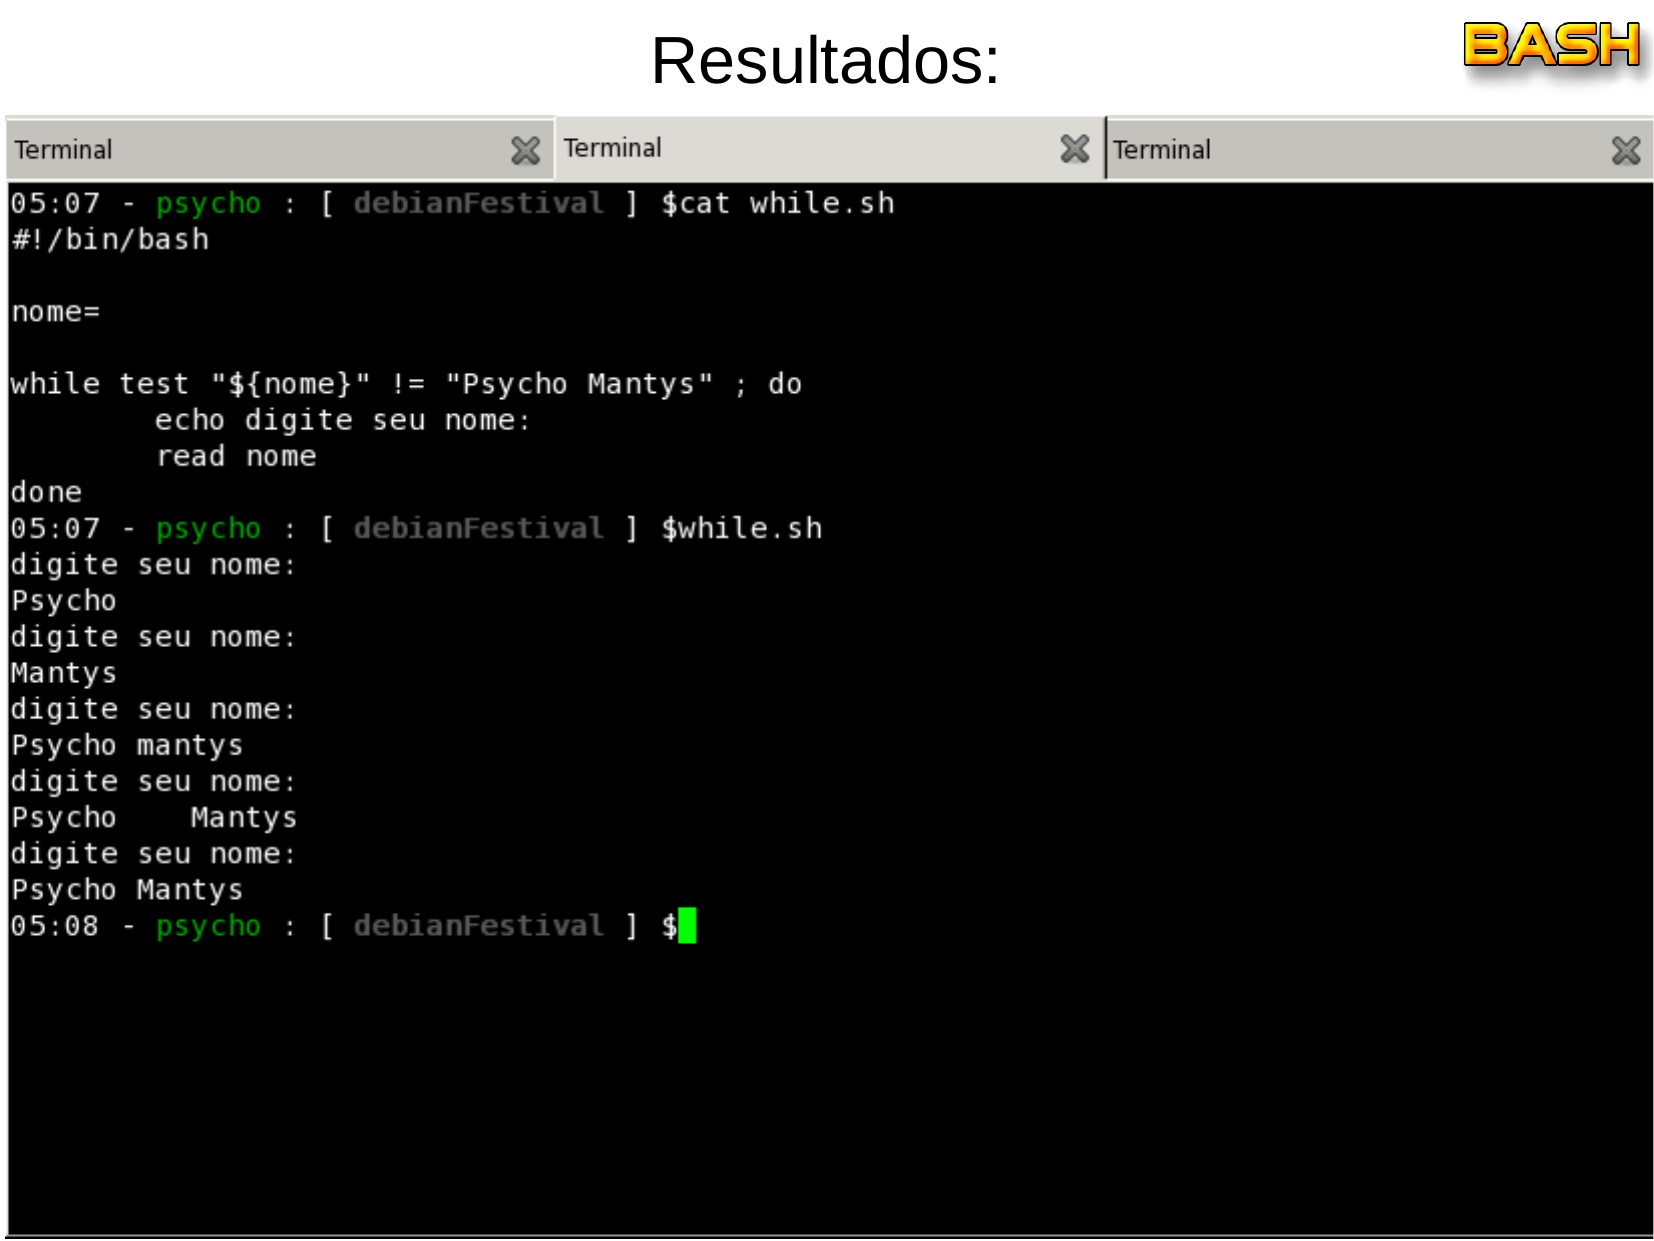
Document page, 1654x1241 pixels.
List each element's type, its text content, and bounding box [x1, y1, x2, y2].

picture [5, 115, 1654, 1239]
title Resultados: [82, 22, 1571, 98]
picture [1450, 0, 1654, 96]
